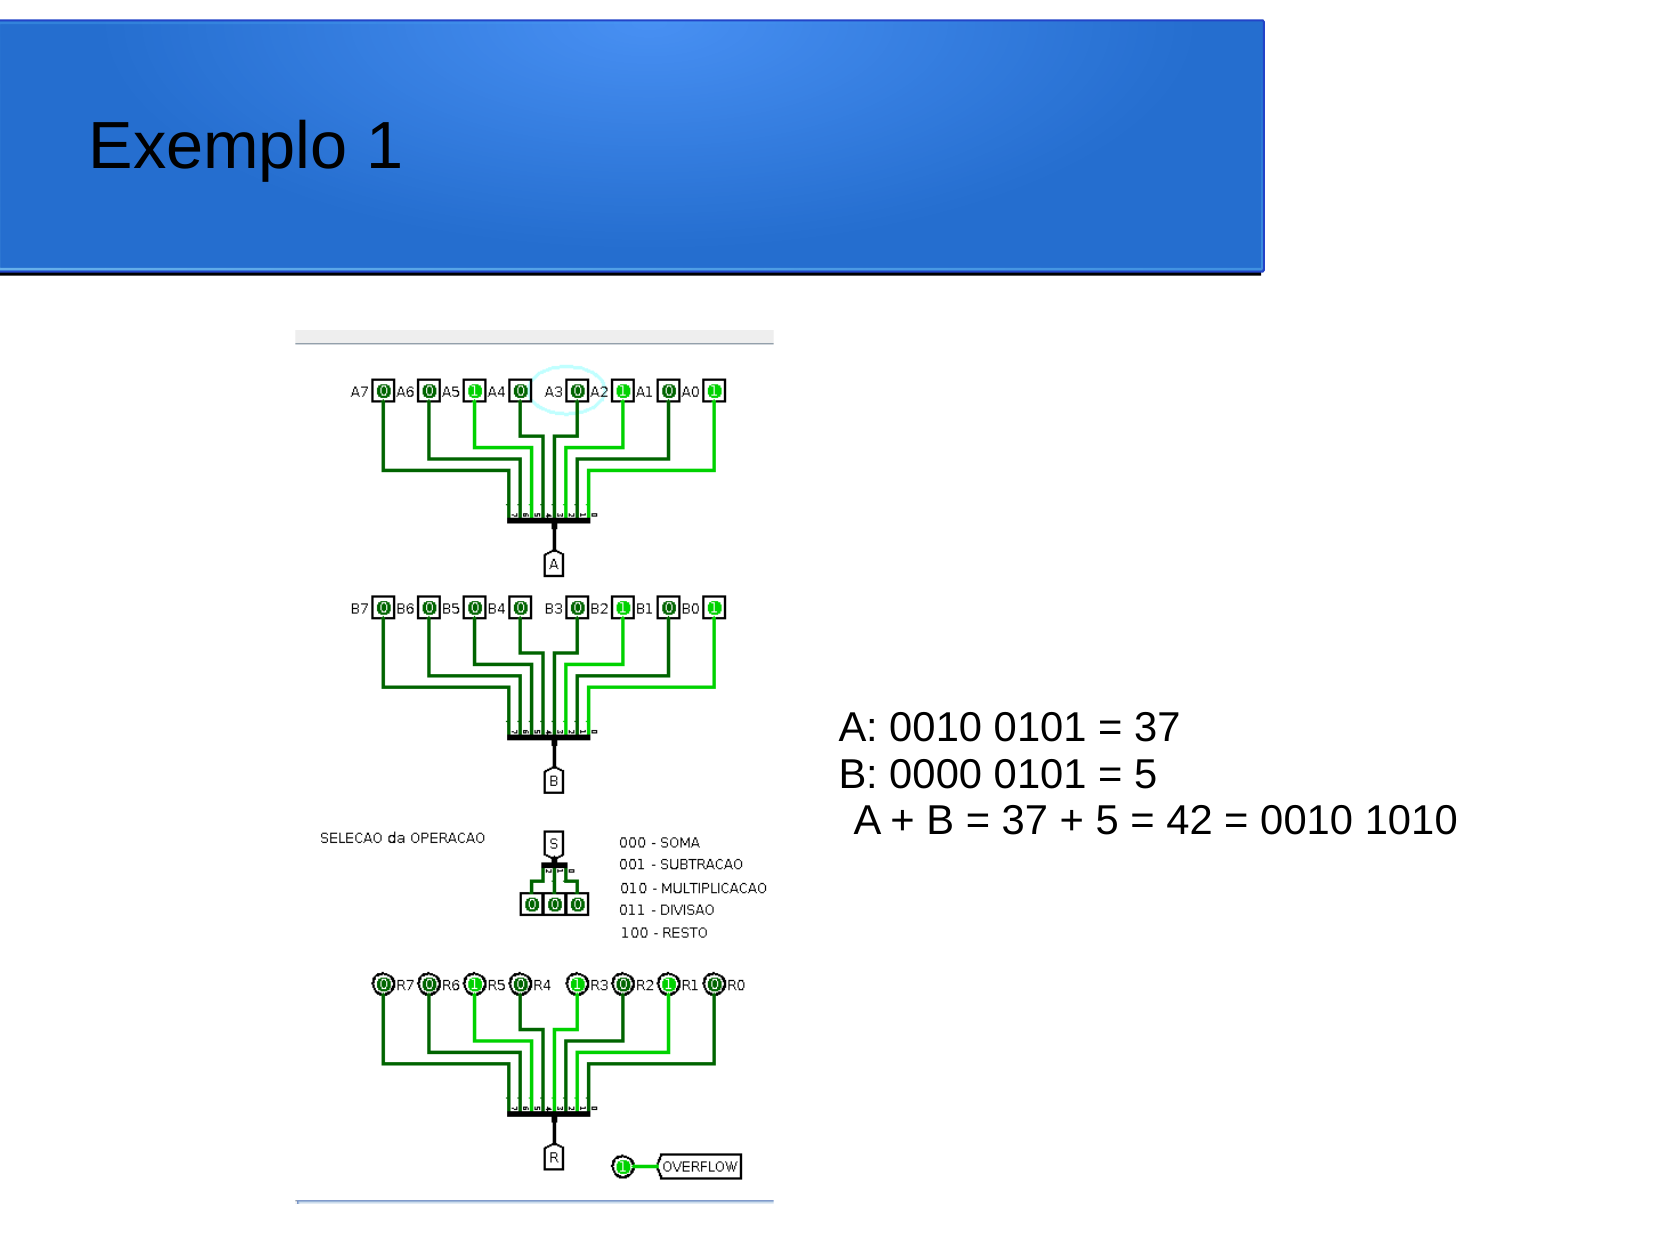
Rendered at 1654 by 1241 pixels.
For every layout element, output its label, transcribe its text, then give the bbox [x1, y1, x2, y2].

text_box A: 0010 0101 = 37 B: 0000 0101 = 5 A + B = 37 + 5 = 42 = 0010 1010 [838, 566, 1607, 935]
picture [295, 330, 774, 1204]
title Exemplo 1 [88, 43, 1241, 249]
